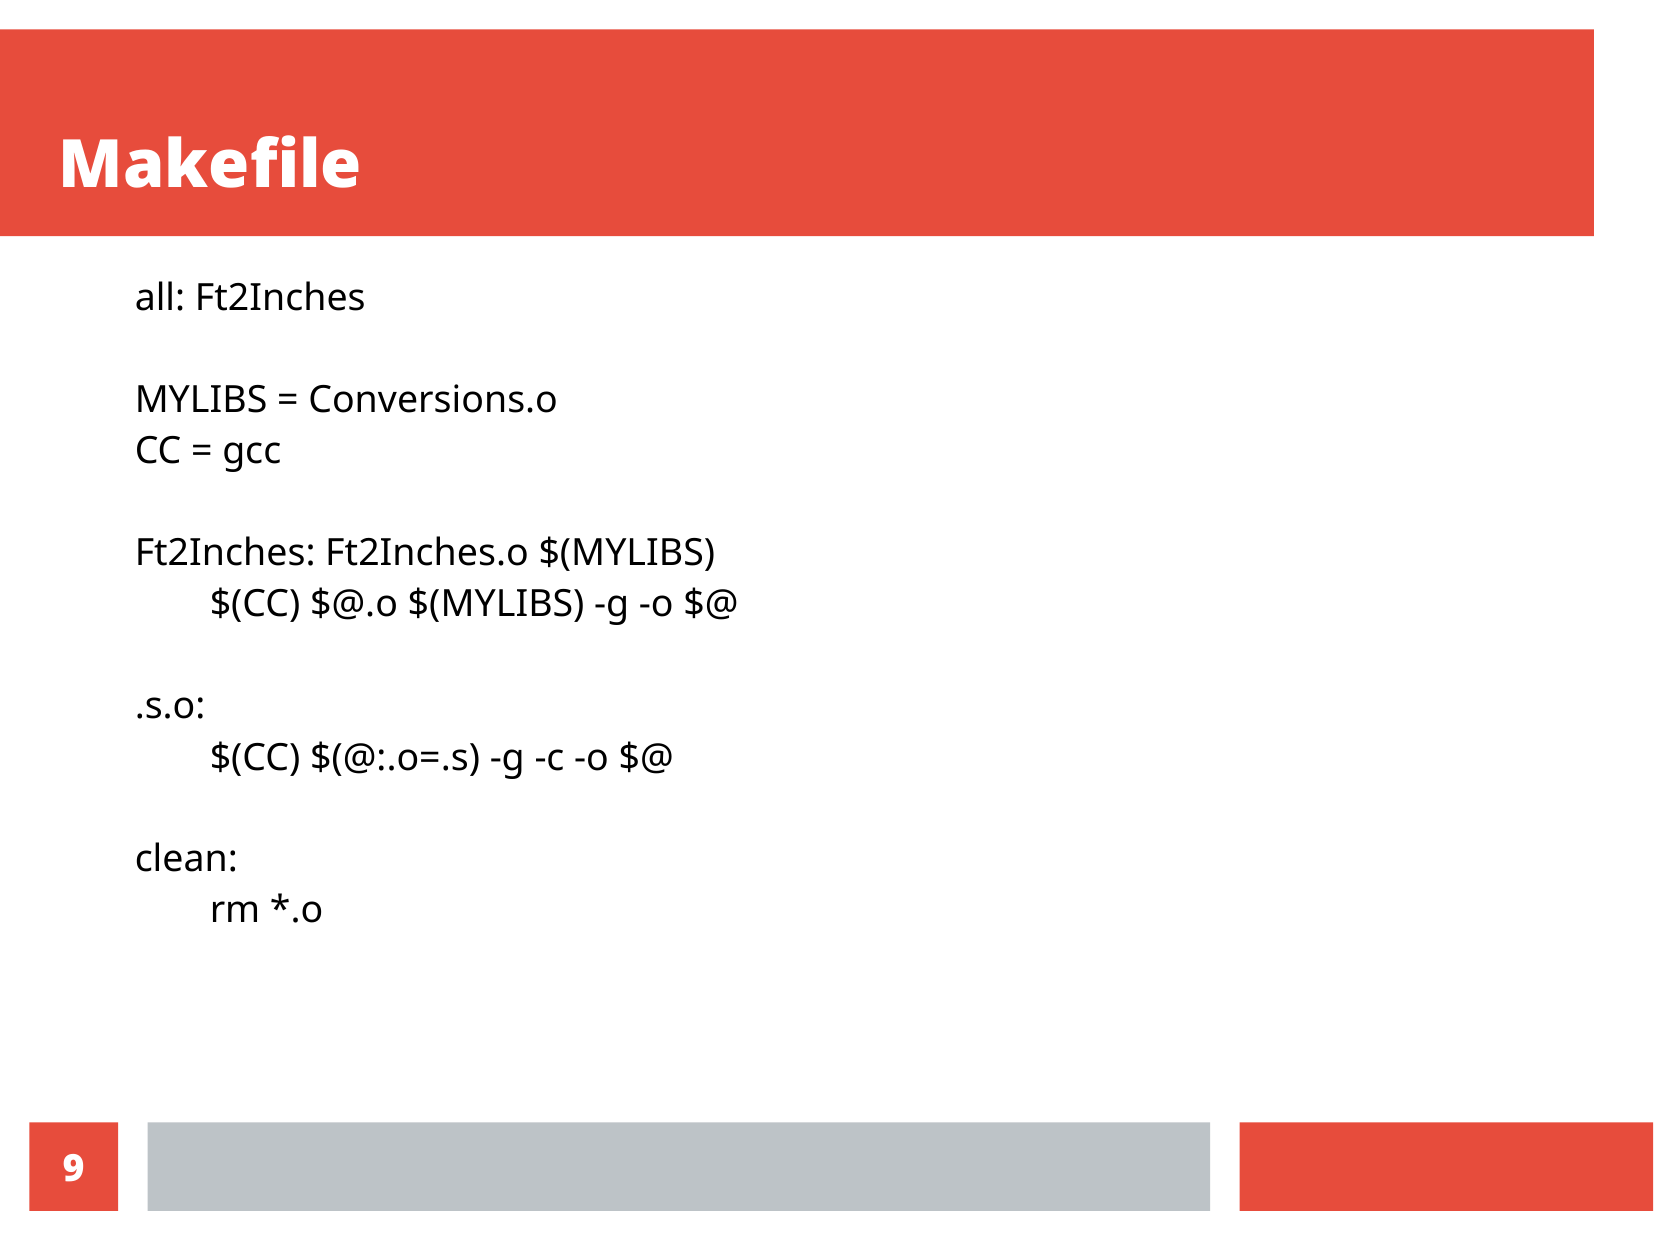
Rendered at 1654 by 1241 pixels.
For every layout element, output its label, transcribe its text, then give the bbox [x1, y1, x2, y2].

title Makefile [58, 59, 1594, 207]
text_box all: Ft2Inches MYLIBS = Conversions.o CC = gcc Ft2Inches: Ft2Inches.o $(MYLIBS) $(CC) $@.o $(MYLIBS) -g -o $@ .s.o: $(CC) $(@:.o=.s) -g -c -o $@ clean: rm *.o [120, 263, 1351, 1029]
